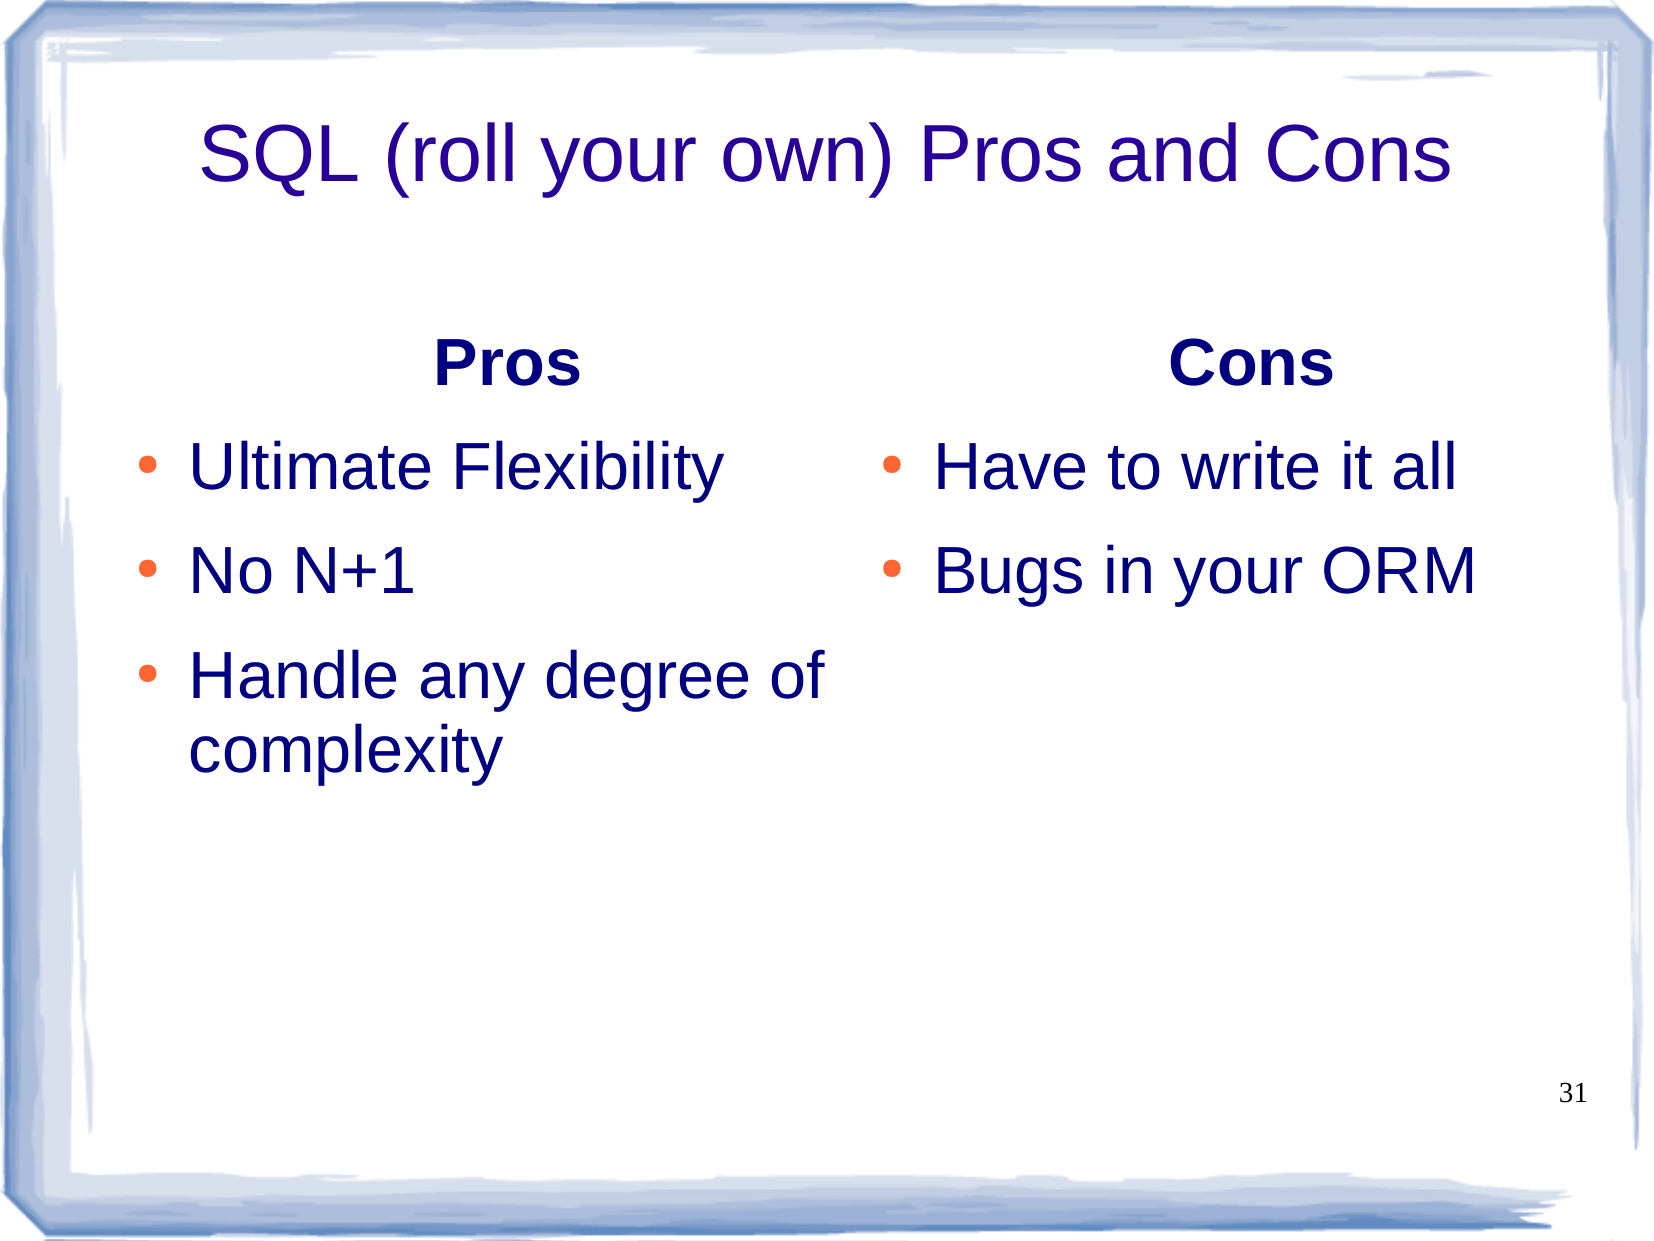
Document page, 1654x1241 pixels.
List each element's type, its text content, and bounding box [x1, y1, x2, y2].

list Cons Have to write it all Bugs in your ORM [862, 324, 1572, 1045]
list Pros Ultimate Flexibility No N+1 Handle any degree of complexity [118, 324, 827, 1045]
title SQL (roll your own) Pros and Cons [82, 49, 1571, 257]
picture [0, 0, 1654, 1241]
